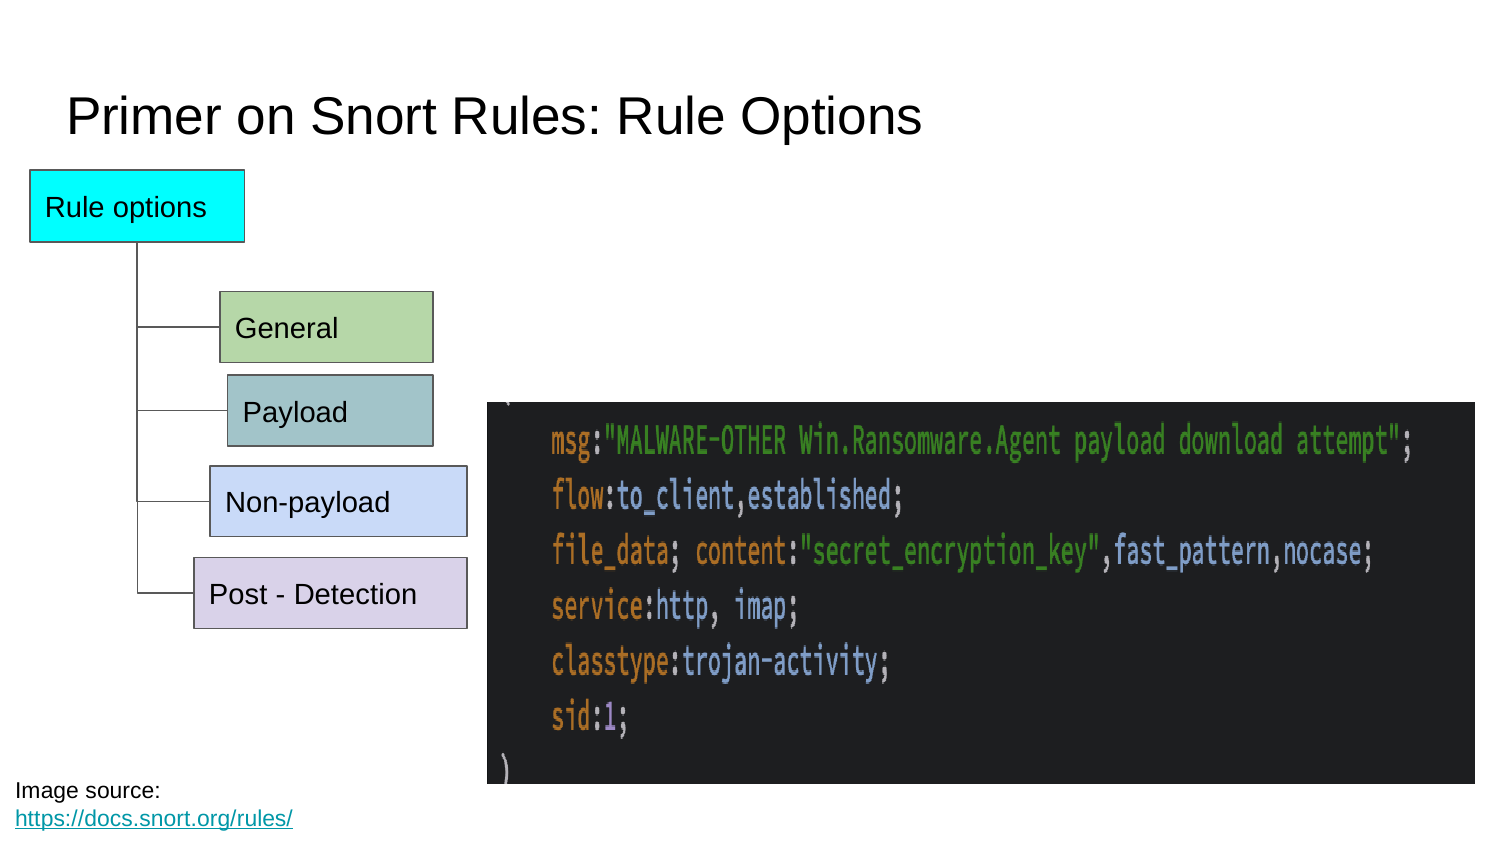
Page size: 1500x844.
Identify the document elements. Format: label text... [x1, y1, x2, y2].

text_box Rule options [29, 170, 245, 242]
text_box Post - Detection [193, 557, 468, 629]
text_box Image source:https://docs.snort.org/rules/ [0, 760, 394, 844]
text_box Payload [227, 375, 433, 446]
text_box Non-payload [209, 465, 468, 537]
title Primer on Snort Rules: Rule Options [51, 66, 1449, 161]
text_box General [219, 291, 433, 363]
picture [487, 402, 1475, 784]
